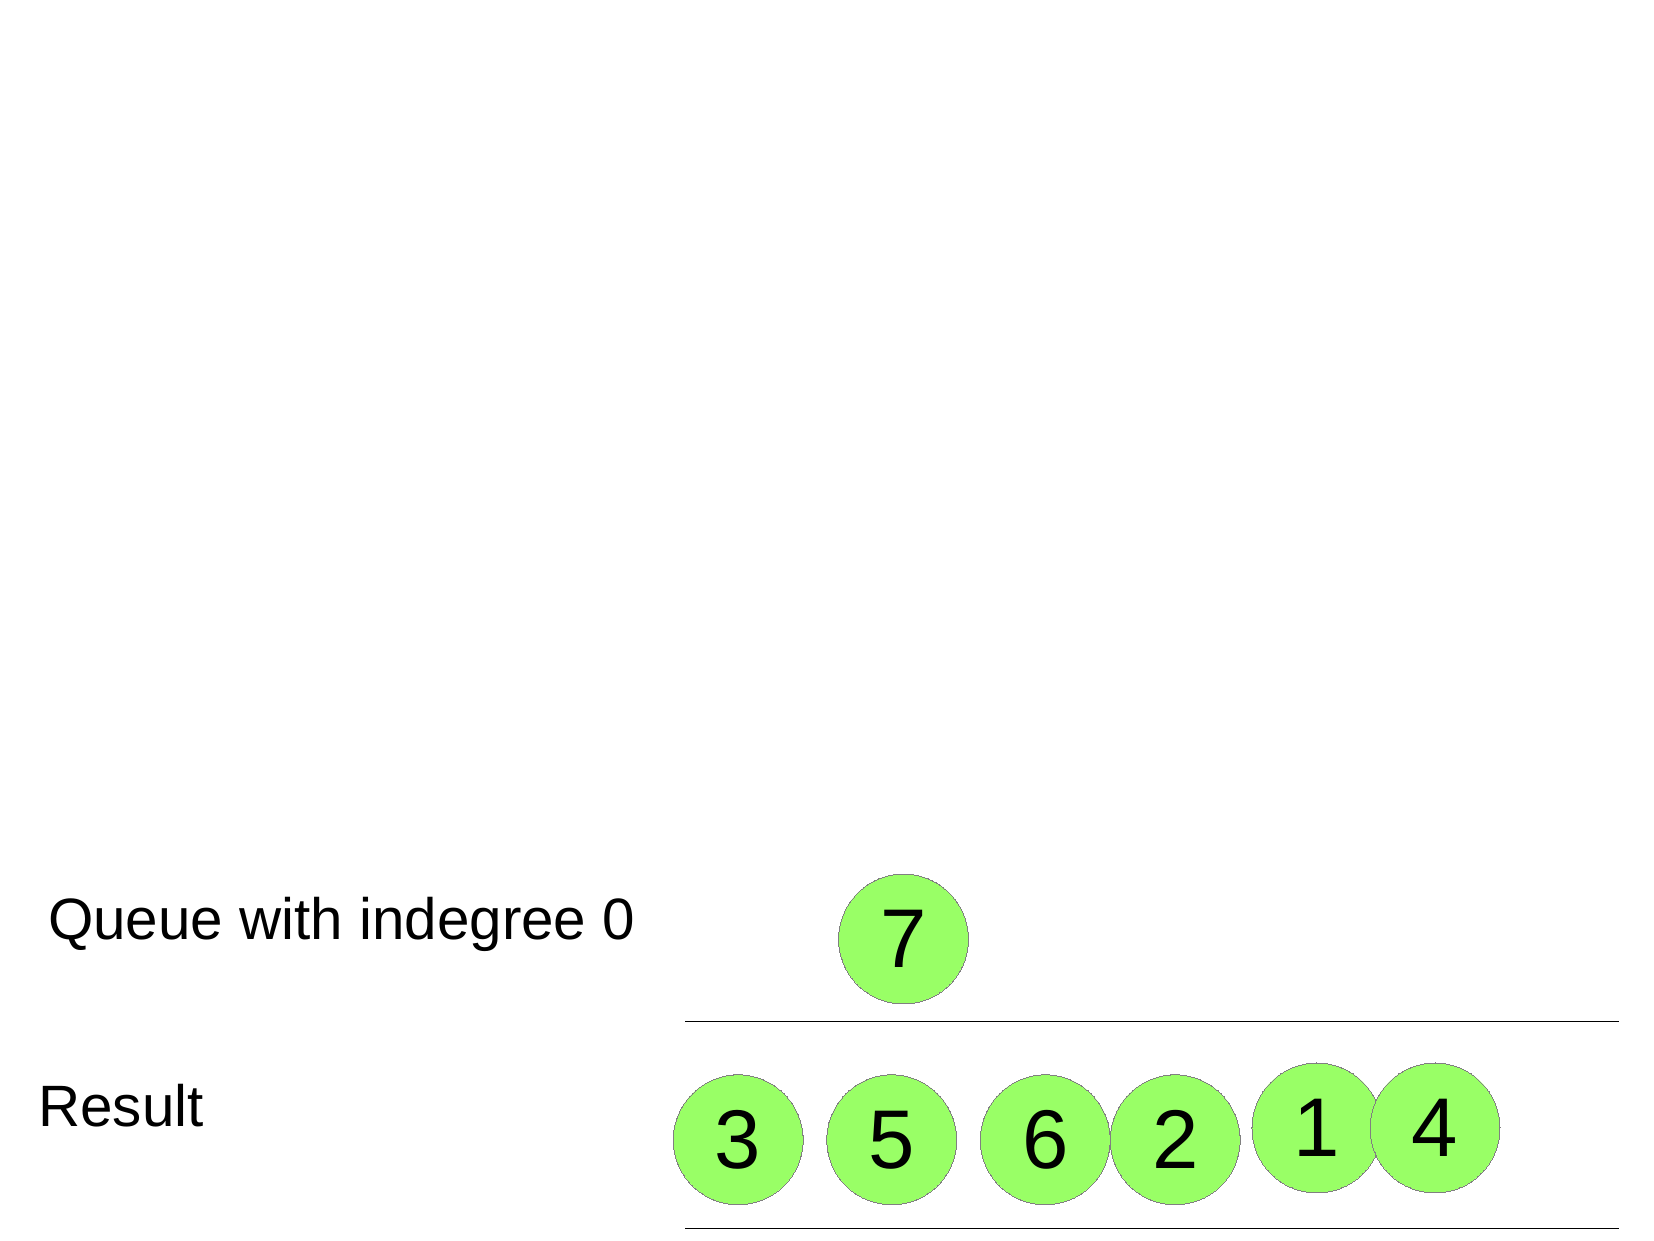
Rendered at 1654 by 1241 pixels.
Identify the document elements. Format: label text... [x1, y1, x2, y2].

text_box 7 [838, 874, 969, 1004]
text_box 2 [1110, 1074, 1241, 1205]
text_box 5 [826, 1074, 957, 1205]
text_box 1 [1251, 1062, 1376, 1193]
text_box Result [23, 1065, 219, 1146]
text_box Queue with indegree 0 [33, 879, 650, 960]
text_box 6 [980, 1074, 1111, 1205]
text_box 4 [1370, 1062, 1501, 1193]
text_box 3 [673, 1074, 804, 1205]
